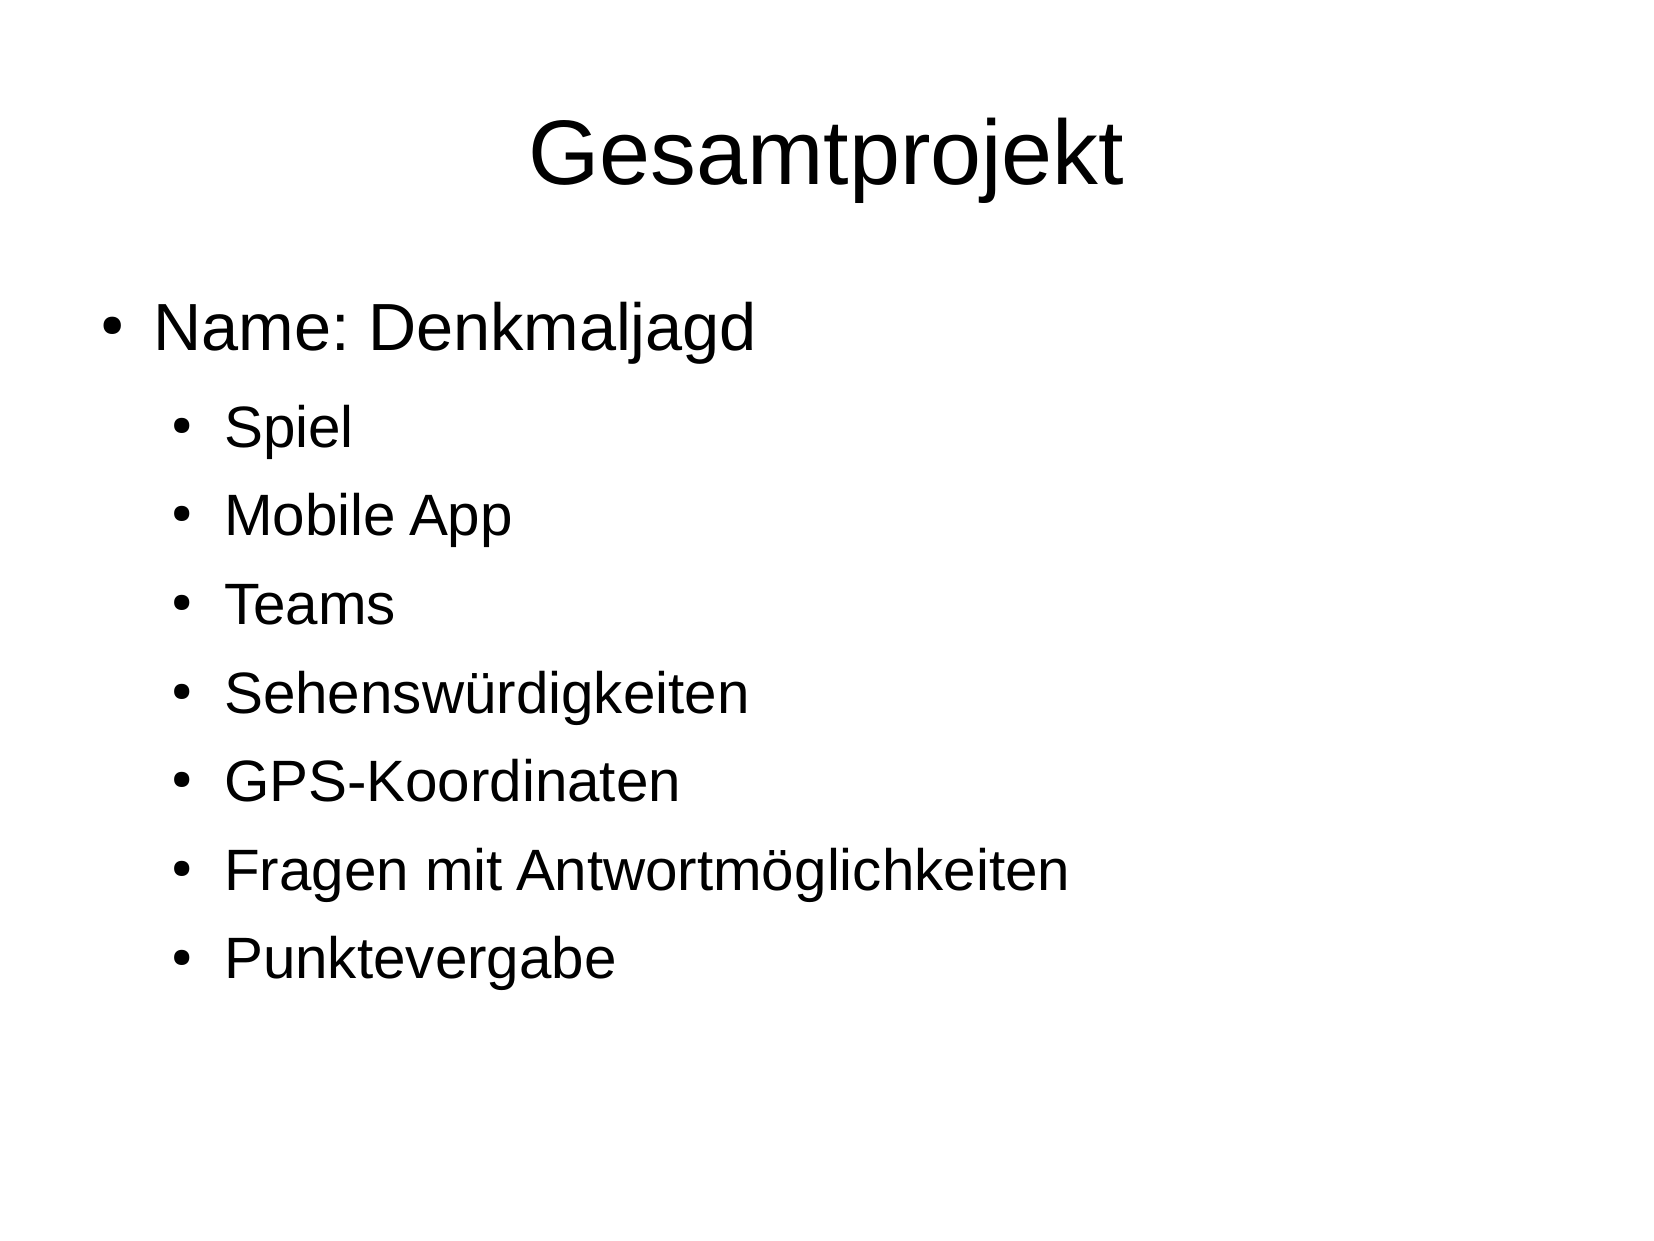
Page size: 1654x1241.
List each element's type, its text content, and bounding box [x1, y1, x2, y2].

list Name: Denkmaljagd Spiel Mobile App Teams Sehenswürdigkeiten GPS-Koordinaten Fragen mit Antwortmöglichkeiten Punktevergabe [82, 290, 1571, 1109]
title Gesamtprojekt [82, 49, 1571, 257]
